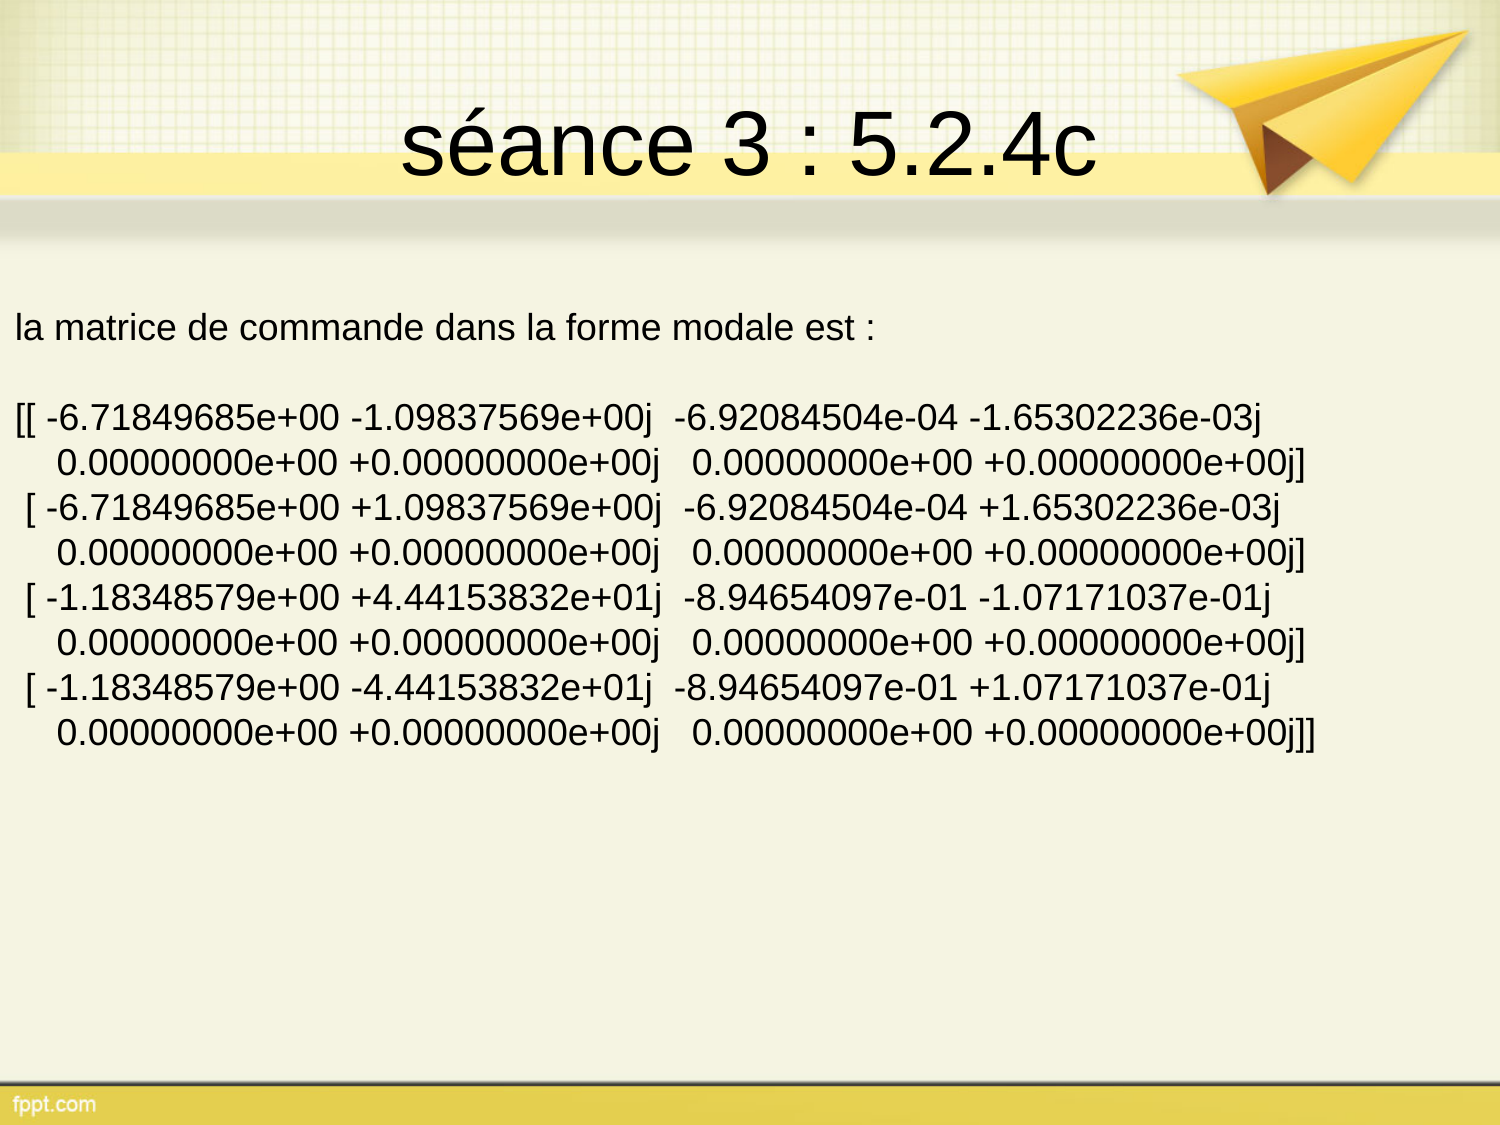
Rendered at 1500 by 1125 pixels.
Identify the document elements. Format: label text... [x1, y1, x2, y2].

text_box la matrice de commande dans la forme modale est : [[ -6.71849685e+00 -1.09837569e+00j -6.92084504e-04 -1.65302236e-03j 0.00000000e+00 +0.00000000e+00j 0.00000000e+00 +0.00000000e+00j] [ -6.71849685e+00 +1.09837569e+00j -6.92084504e-04 +1.65302236e-03j 0.00000000e+00 +0.00000000e+00j 0.00000000e+00 +0.00000000e+00j] [ -1.18348579e+00 +4.44153832e+01j -8.94654097e-01 -1.07171037e-01j 0.00000000e+00 +0.00000000e+00j 0.00000000e+00 +0.00000000e+00j] [ -1.18348579e+00 -4.44153832e+01j -8.94654097e-01 +1.07171037e-01j 0.00000000e+00 +0.00000000e+00j 0.00000000e+00 +0.00000000e+00j]] [0, 295, 1489, 806]
picture [0, 0, 1500, 1125]
title séance 3 : 5.2.4c [75, 45, 1426, 233]
